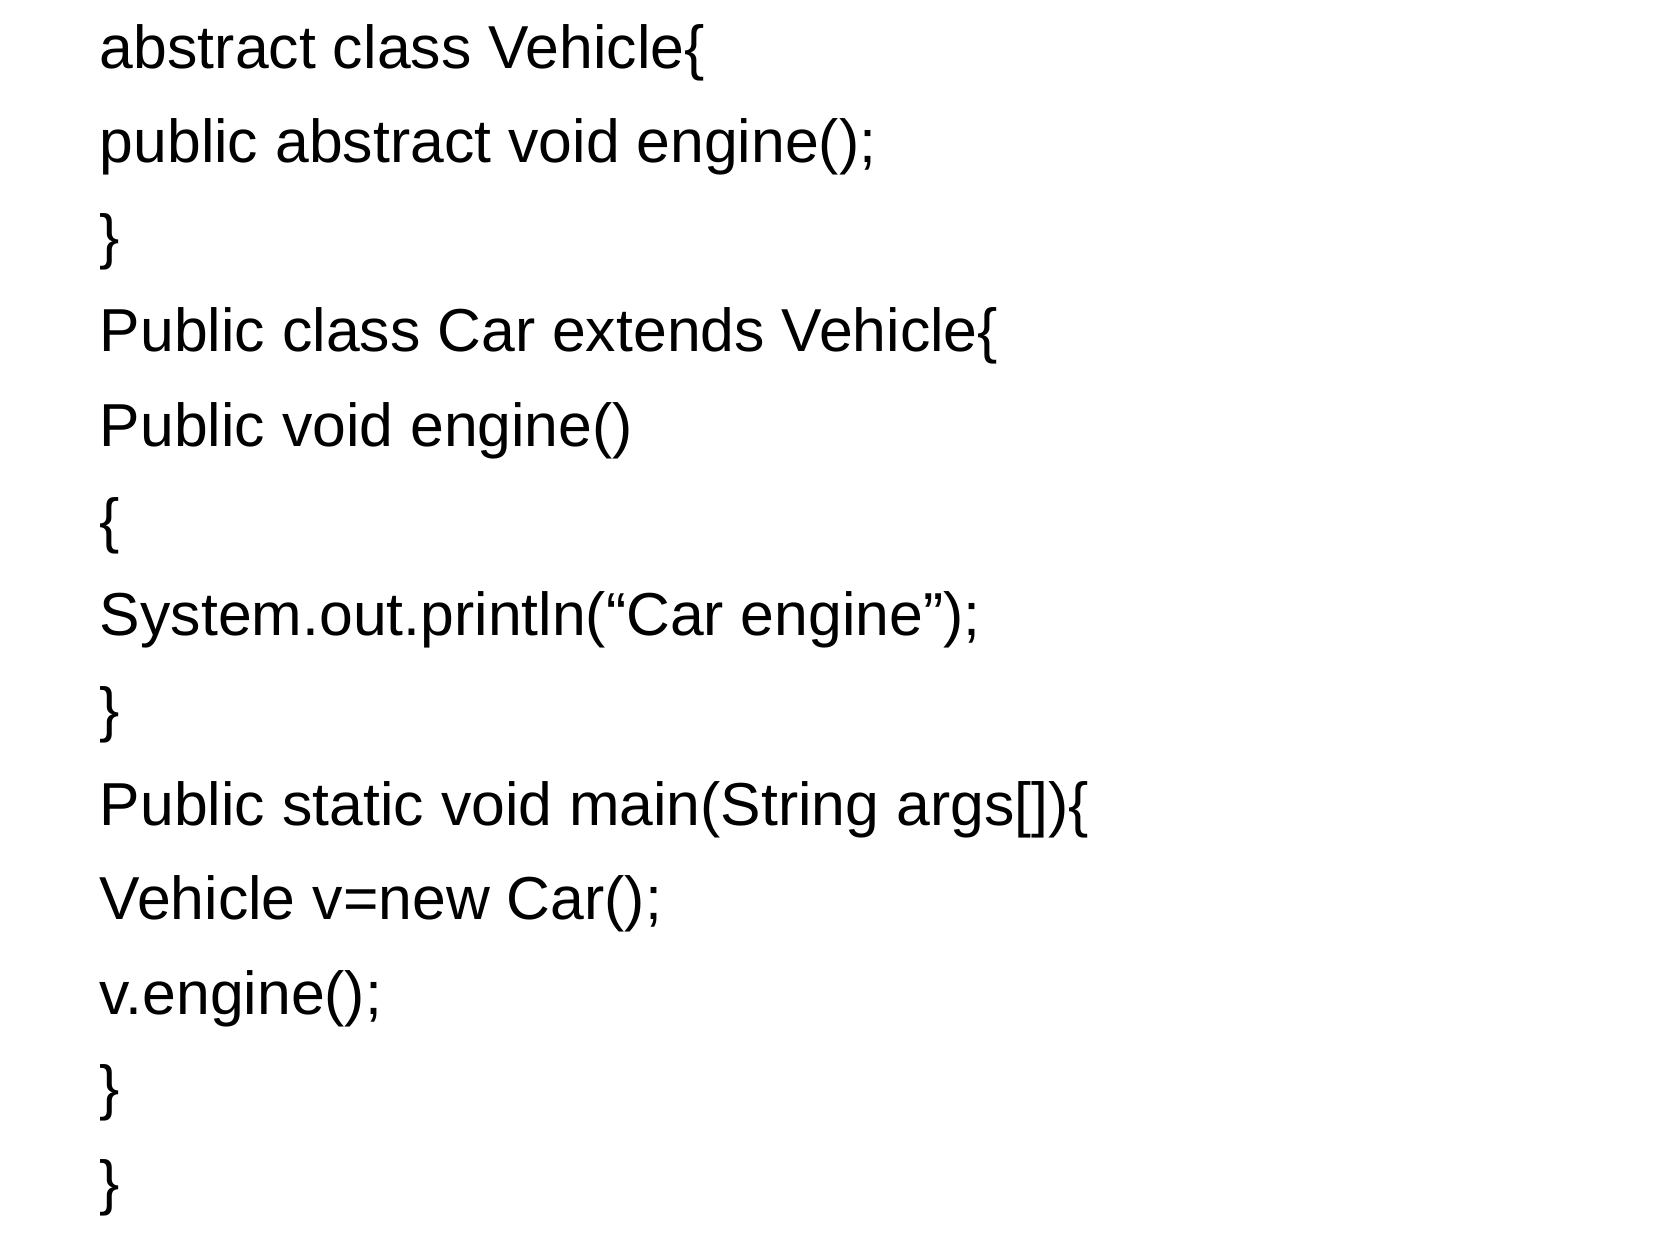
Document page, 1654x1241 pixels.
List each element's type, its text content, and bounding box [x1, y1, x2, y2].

list abstract class Vehicle{ public abstract void engine(); } Public class Car extends Vehicle{ Public void engine() { System.out.println(“Car engine”); } Public static void main(String args[]){ Vehicle v=new Car(); v.engine(); } } [35, 13, 1524, 1217]
